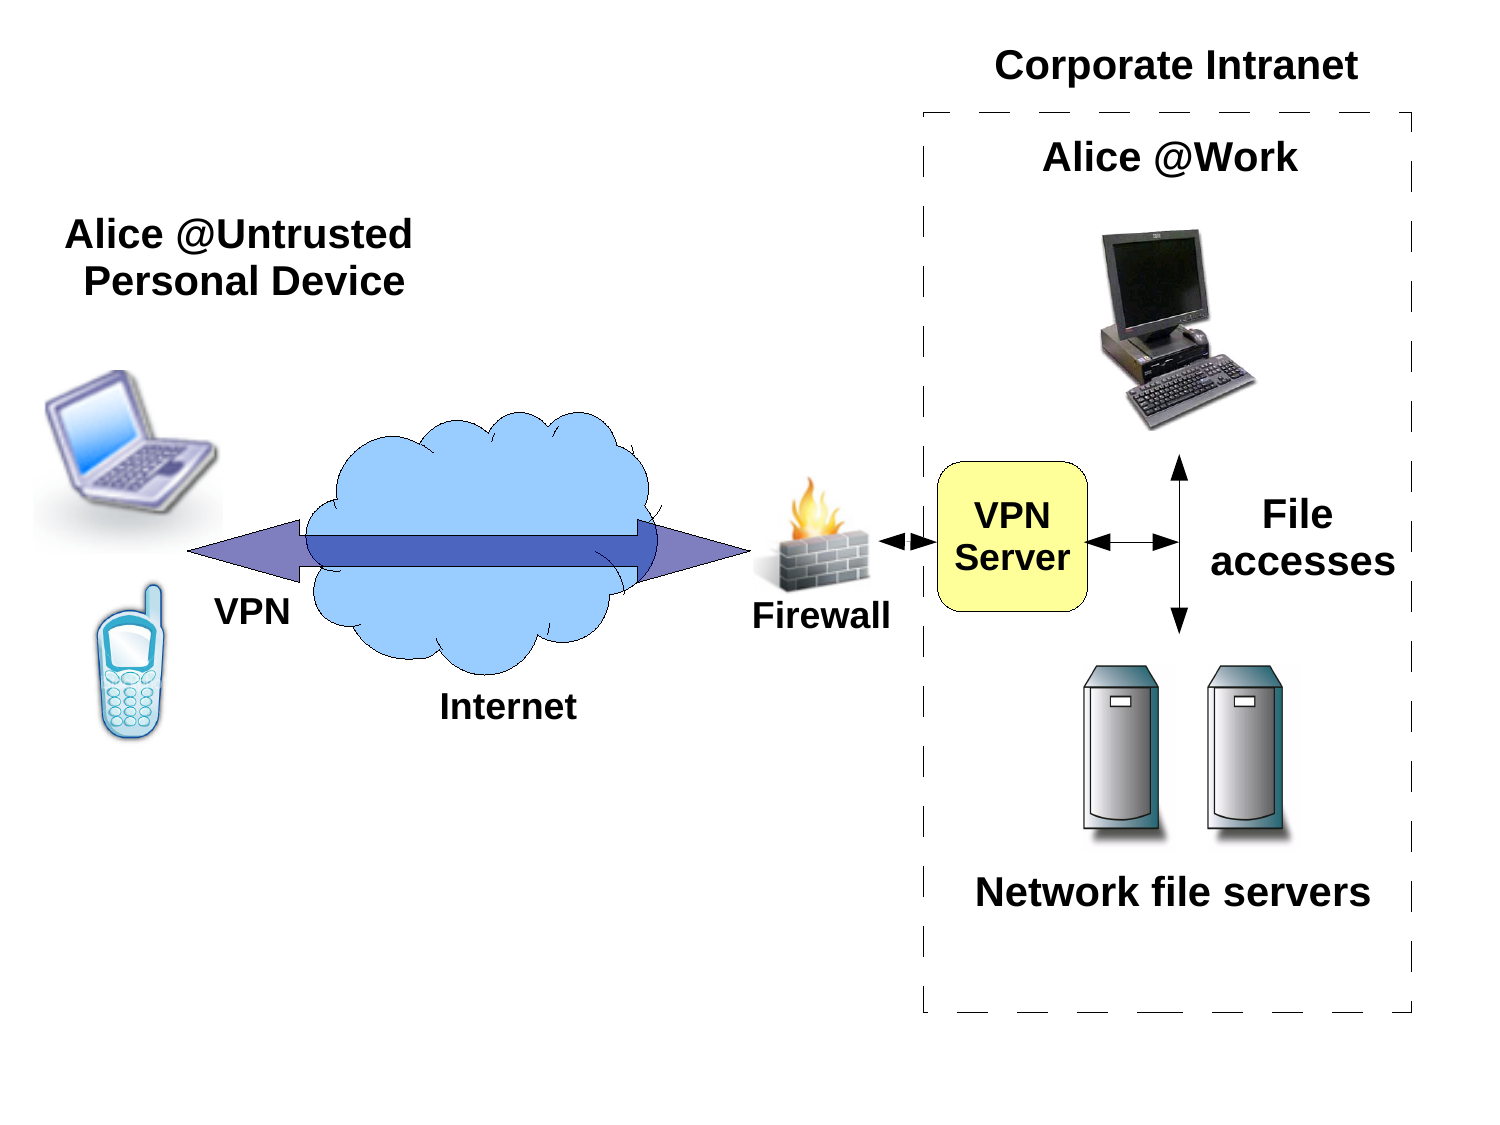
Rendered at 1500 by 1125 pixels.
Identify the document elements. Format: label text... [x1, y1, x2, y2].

picture [1083, 665, 1176, 852]
text_box Network file servers [959, 861, 1387, 924]
picture [753, 476, 871, 587]
text_box Firewall [737, 587, 907, 644]
text_box [187, 412, 751, 676]
text_box Corporate Intranet [979, 33, 1374, 96]
text_box VPN [199, 583, 306, 641]
picture [33, 370, 223, 555]
text_box Internet [424, 678, 593, 736]
text_box Alice @Work [1027, 126, 1314, 189]
picture [1093, 225, 1263, 431]
picture [1207, 665, 1300, 852]
text_box VPN Server [937, 461, 1088, 612]
picture [57, 578, 208, 747]
text_box Alice @Untrusted Personal Device [49, 203, 440, 312]
text_box File accesses [1195, 483, 1412, 593]
